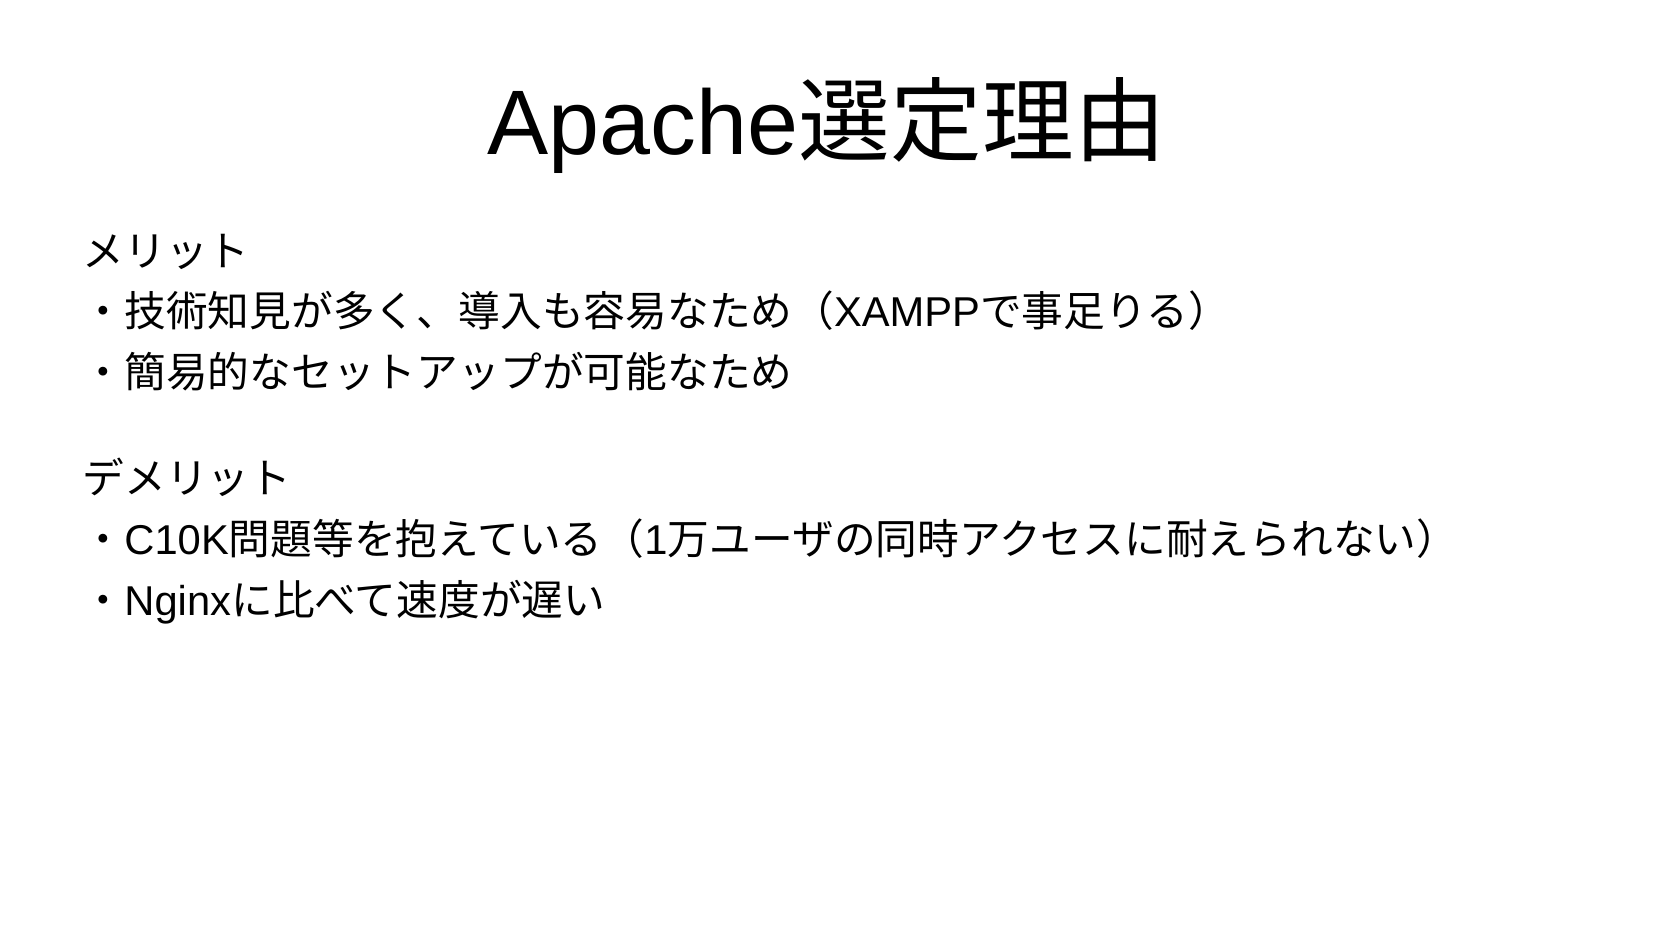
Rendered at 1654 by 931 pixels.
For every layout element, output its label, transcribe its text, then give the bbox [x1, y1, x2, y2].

subtitle メリット ・技術知見が多く、導入も容易なため（XAMPPで事足りる） ・簡易的なセットアップが可能なため デメリット ・C10K問題等を抱えている（1万ユーザの同時アクセスに耐えられない） ・Nginxに比べて速度が遅い [82, 217, 1571, 758]
title Apache選定理由 [82, 37, 1571, 193]
